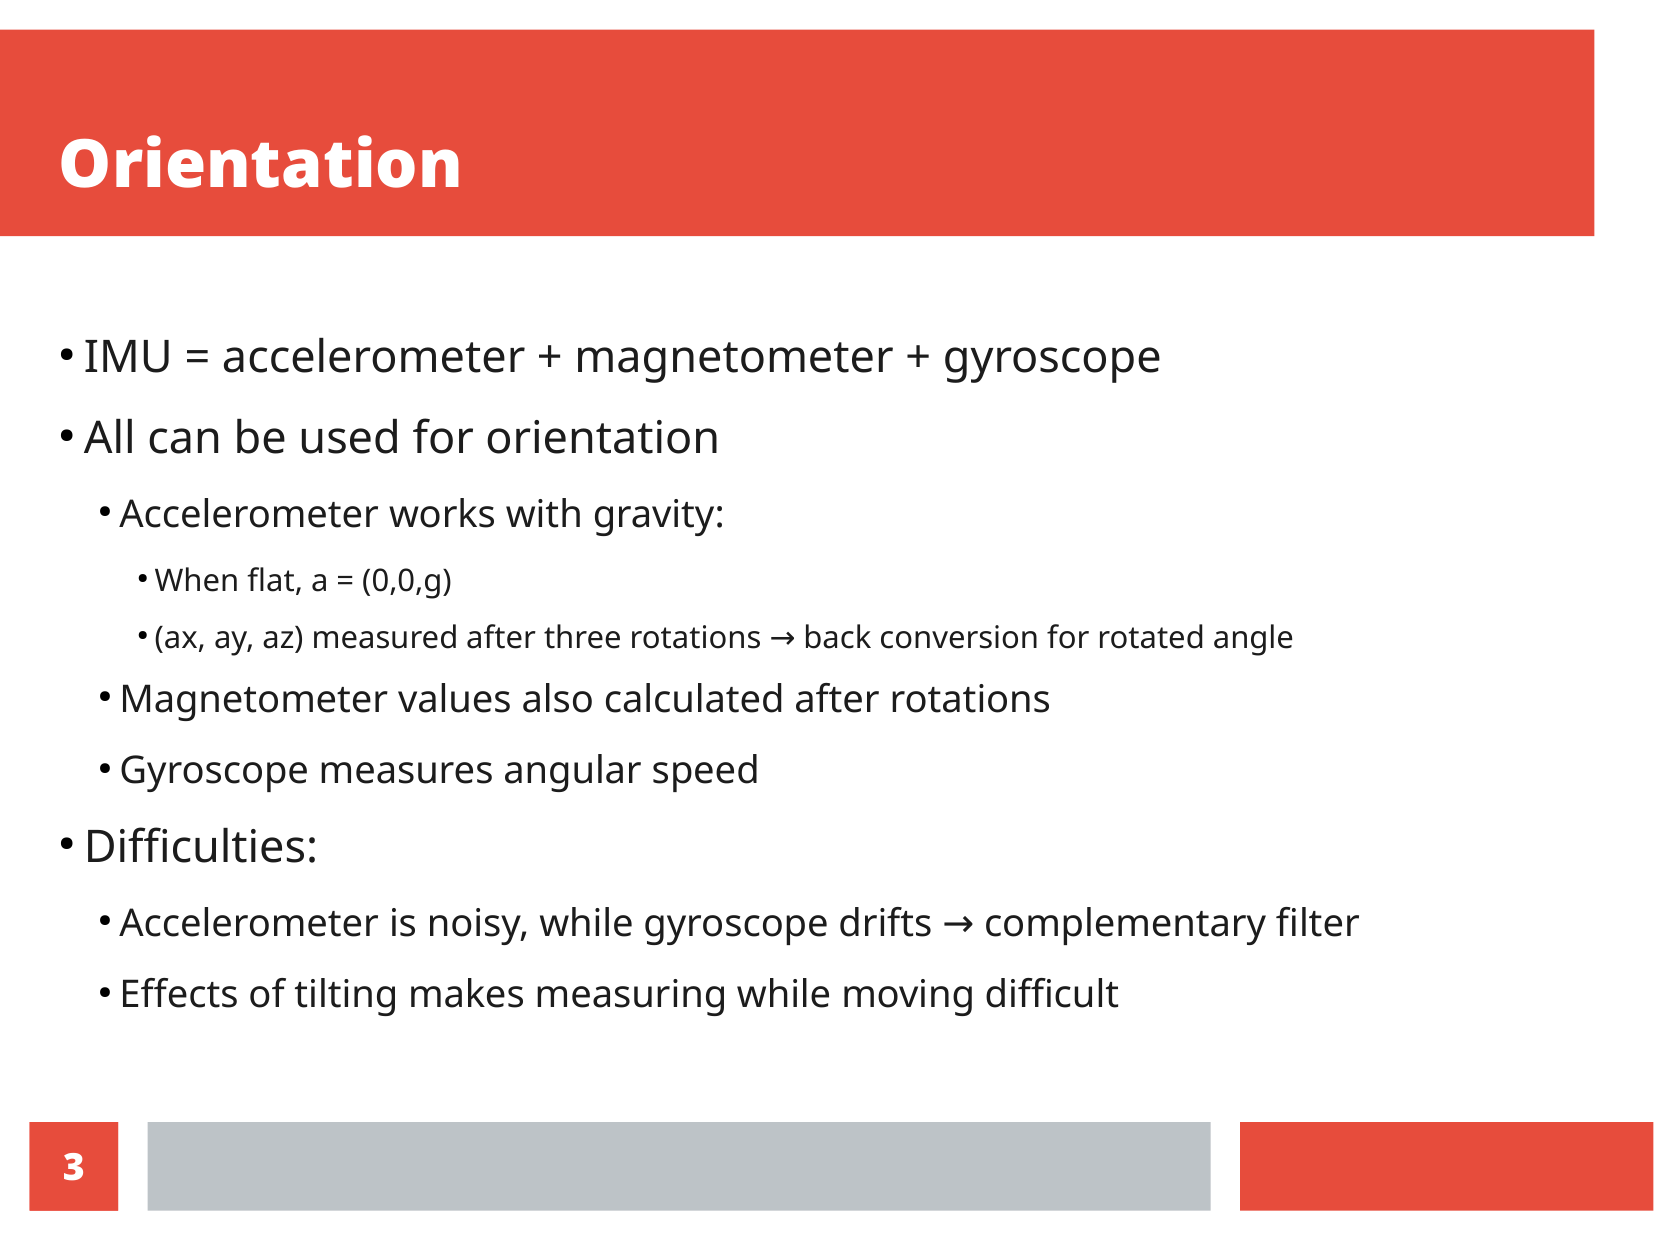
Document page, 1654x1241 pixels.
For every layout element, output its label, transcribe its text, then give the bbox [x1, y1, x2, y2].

list IMU = accelerometer + magnetometer + gyroscope All can be used for orientation Accelerometer works with gravity: When flat, a = (0,0,g) (ax, ay, az) measured after three rotations → back conversion for rotated angle Magnetometer values also calculated after rotations Gyroscope measures angular speed Difficulties: Accelerometer is noisy, while gyroscope drifts → complementary filter Effects of tilting makes measuring while moving difficult [59, 324, 1565, 1093]
title Orientation [59, 59, 1595, 207]
